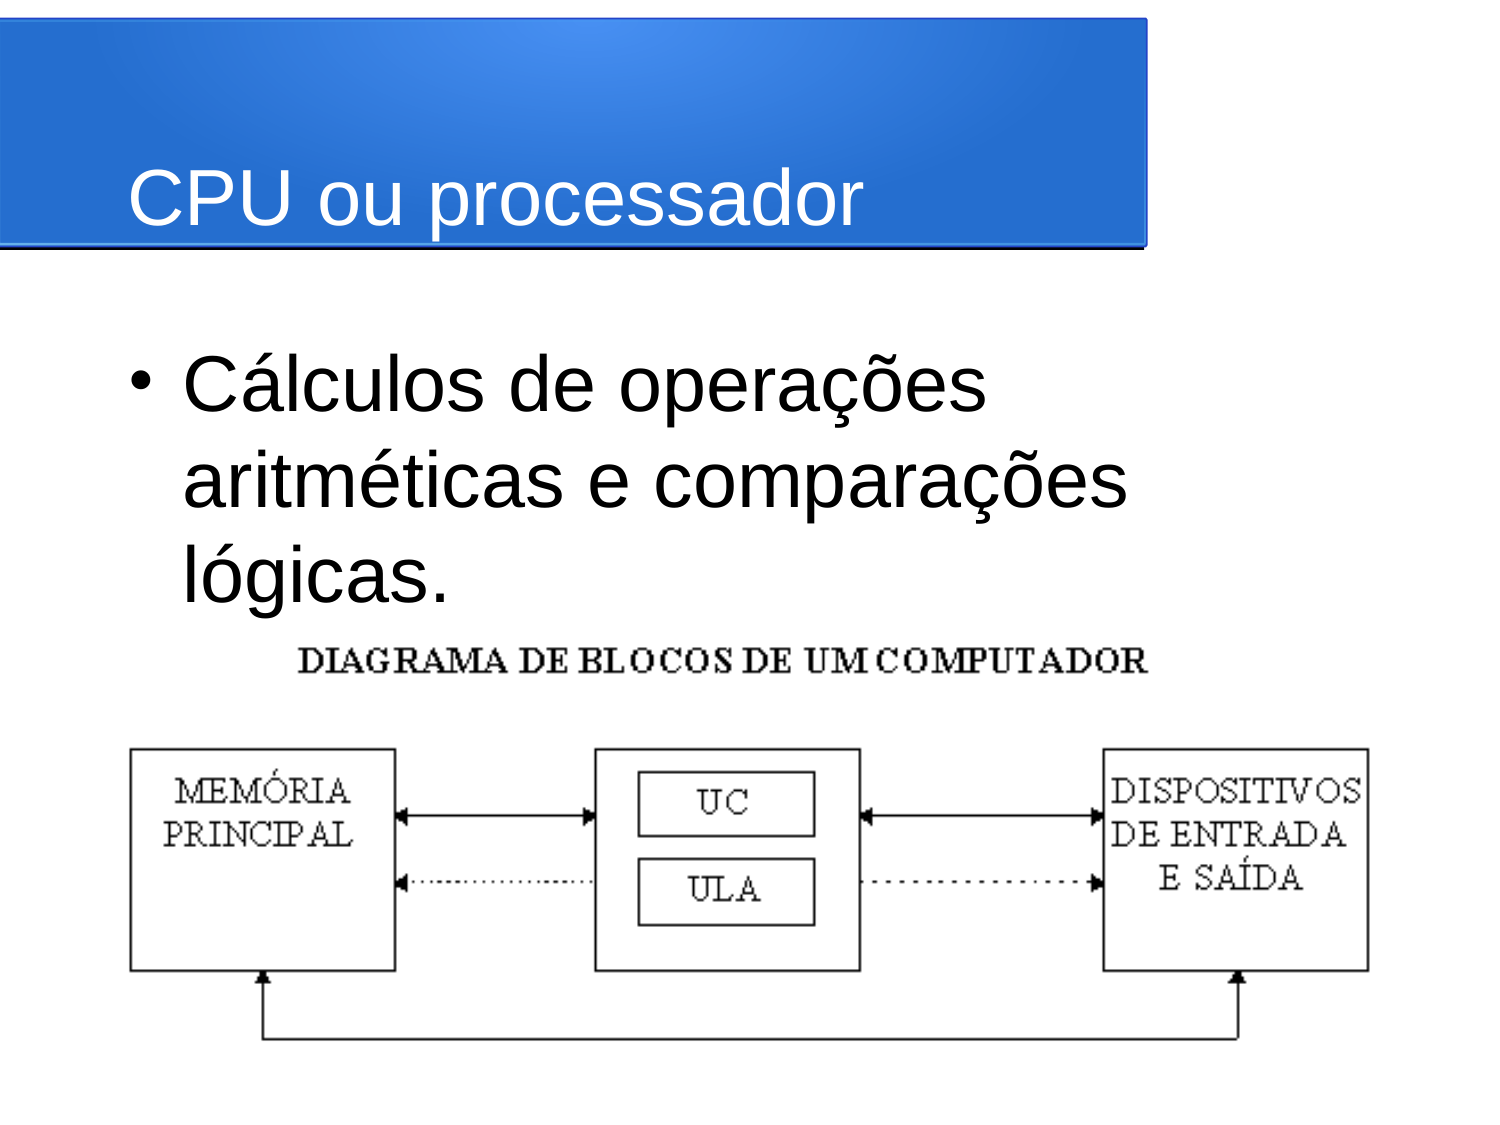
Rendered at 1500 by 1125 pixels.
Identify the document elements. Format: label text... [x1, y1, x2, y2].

picture [112, 637, 1388, 1073]
title CPU ou processador [112, 99, 1388, 288]
list Cálculos de operações aritméticas e comparações lógicas. [112, 324, 1388, 637]
